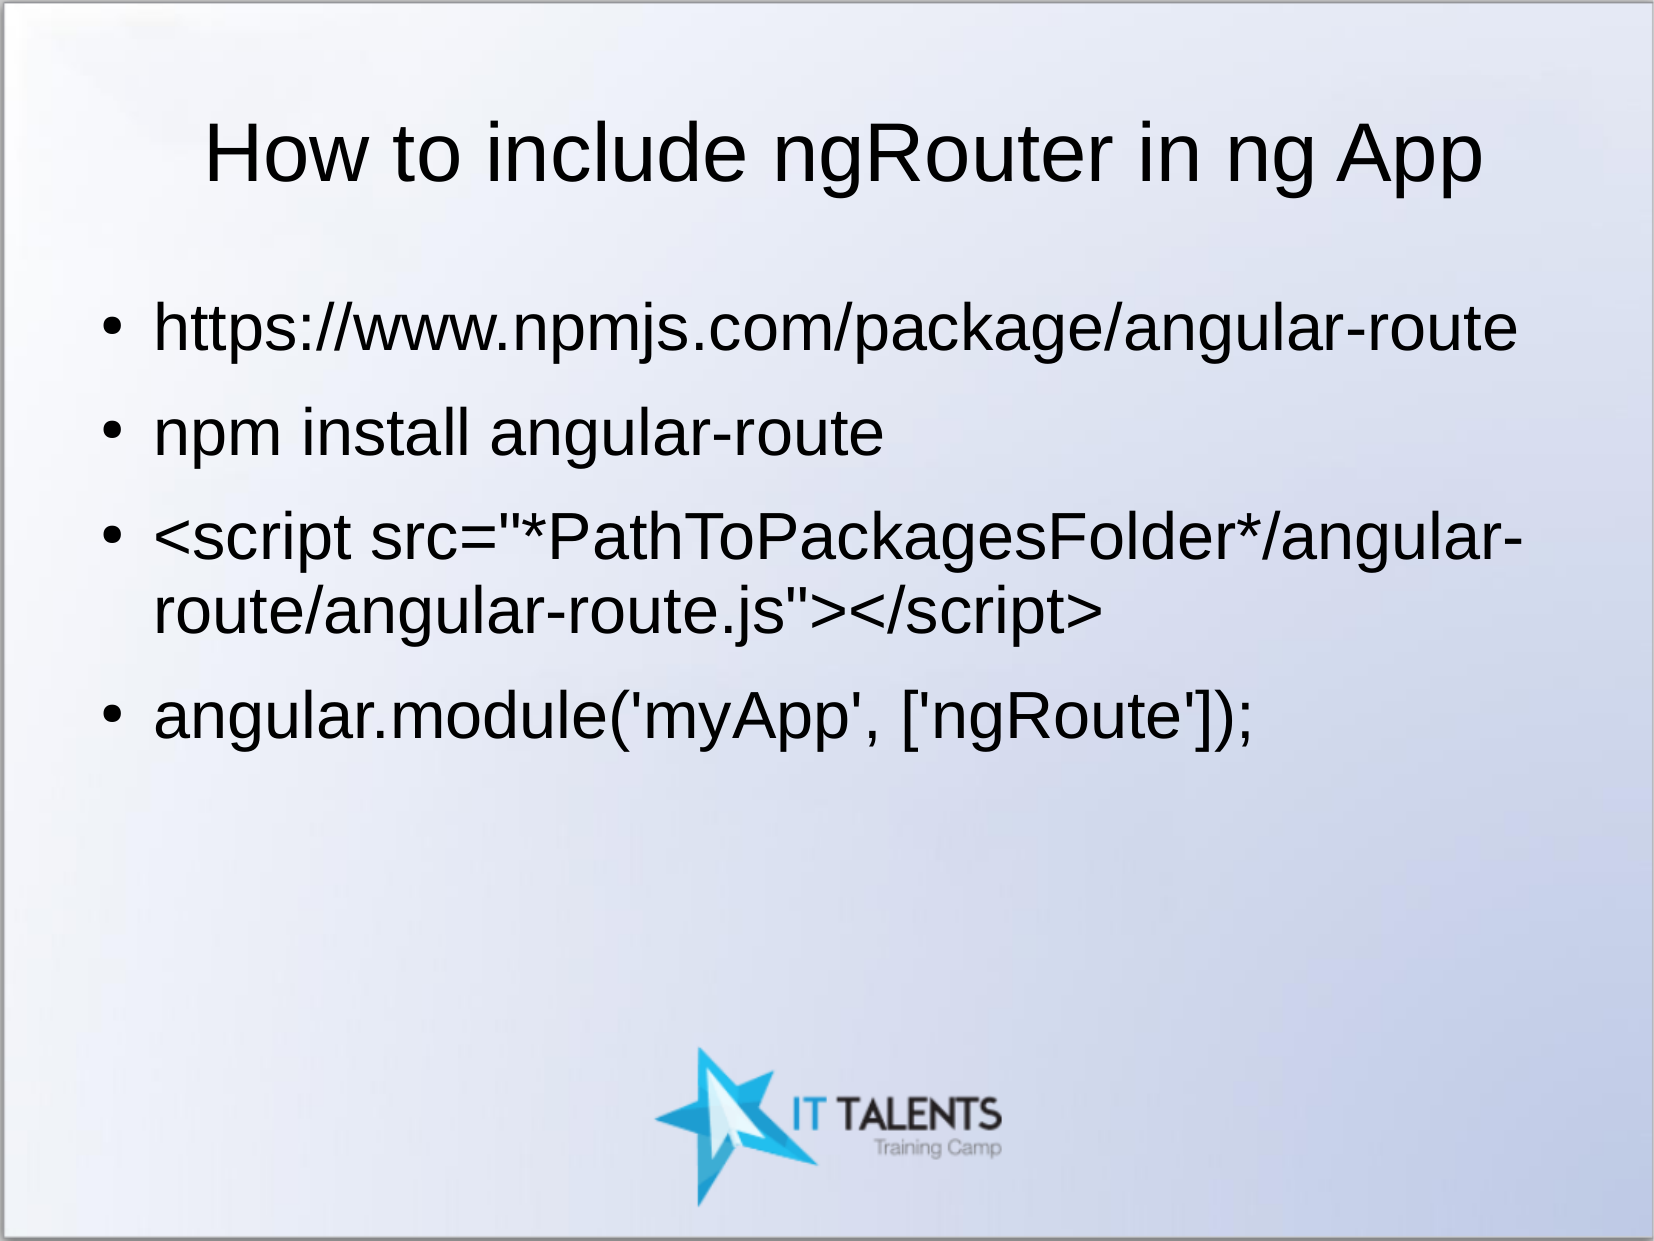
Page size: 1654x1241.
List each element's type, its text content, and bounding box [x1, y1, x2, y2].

title How to include ngRouter in ng App [82, 49, 1571, 257]
list https://www.npmjs.com/package/angular-route npm install angular-route <script src="*PathToPackagesFolder*/angular-route/angular-route.js"></script> angular.module('myApp', ['ngRoute']); [82, 290, 1571, 1010]
picture [0, 0, 1654, 1241]
